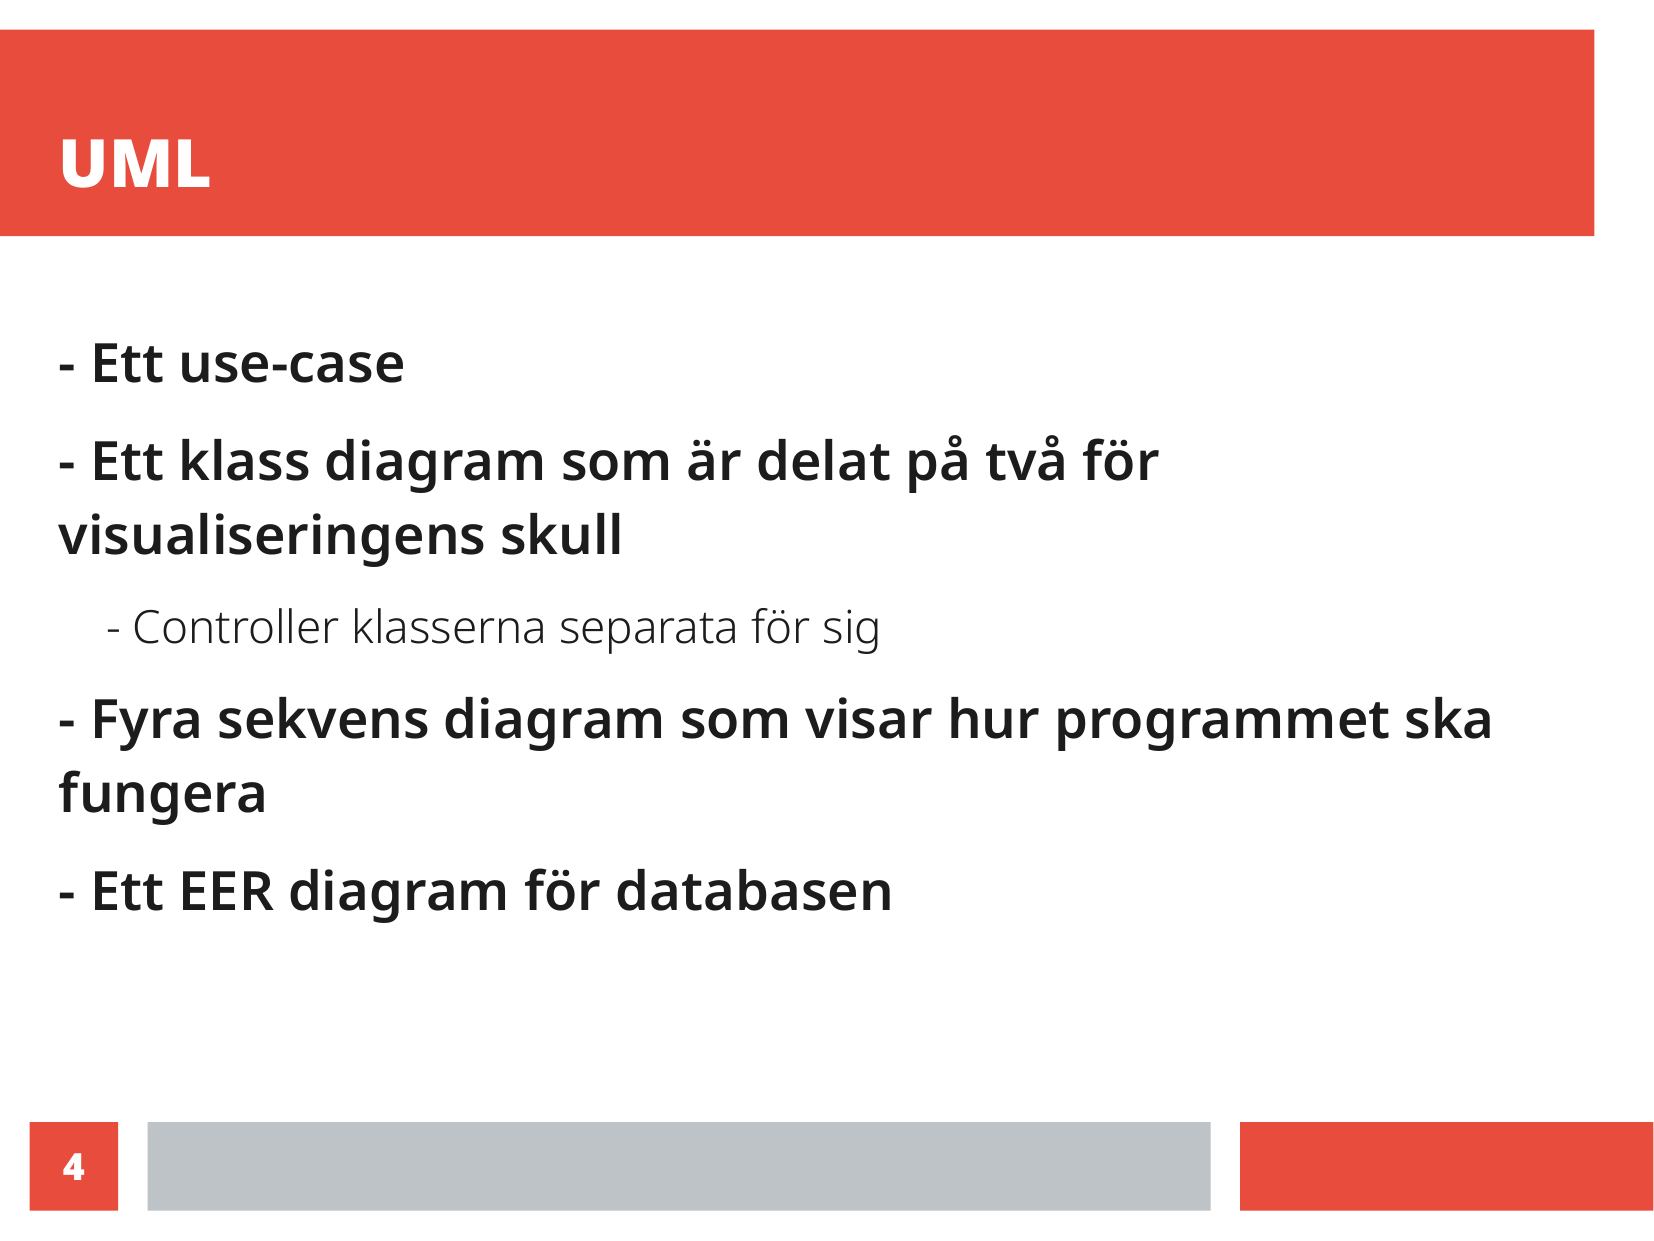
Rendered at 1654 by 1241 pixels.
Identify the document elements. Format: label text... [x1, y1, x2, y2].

title UML [59, 59, 1595, 207]
list - Ett use-case - Ett klass diagram som är delat på två för visualiseringens skull - Controller klasserna separata för sig - Fyra sekvens diagram som visar hur programmet ska fungera - Ett EER diagram för databasen [59, 324, 1565, 1093]
